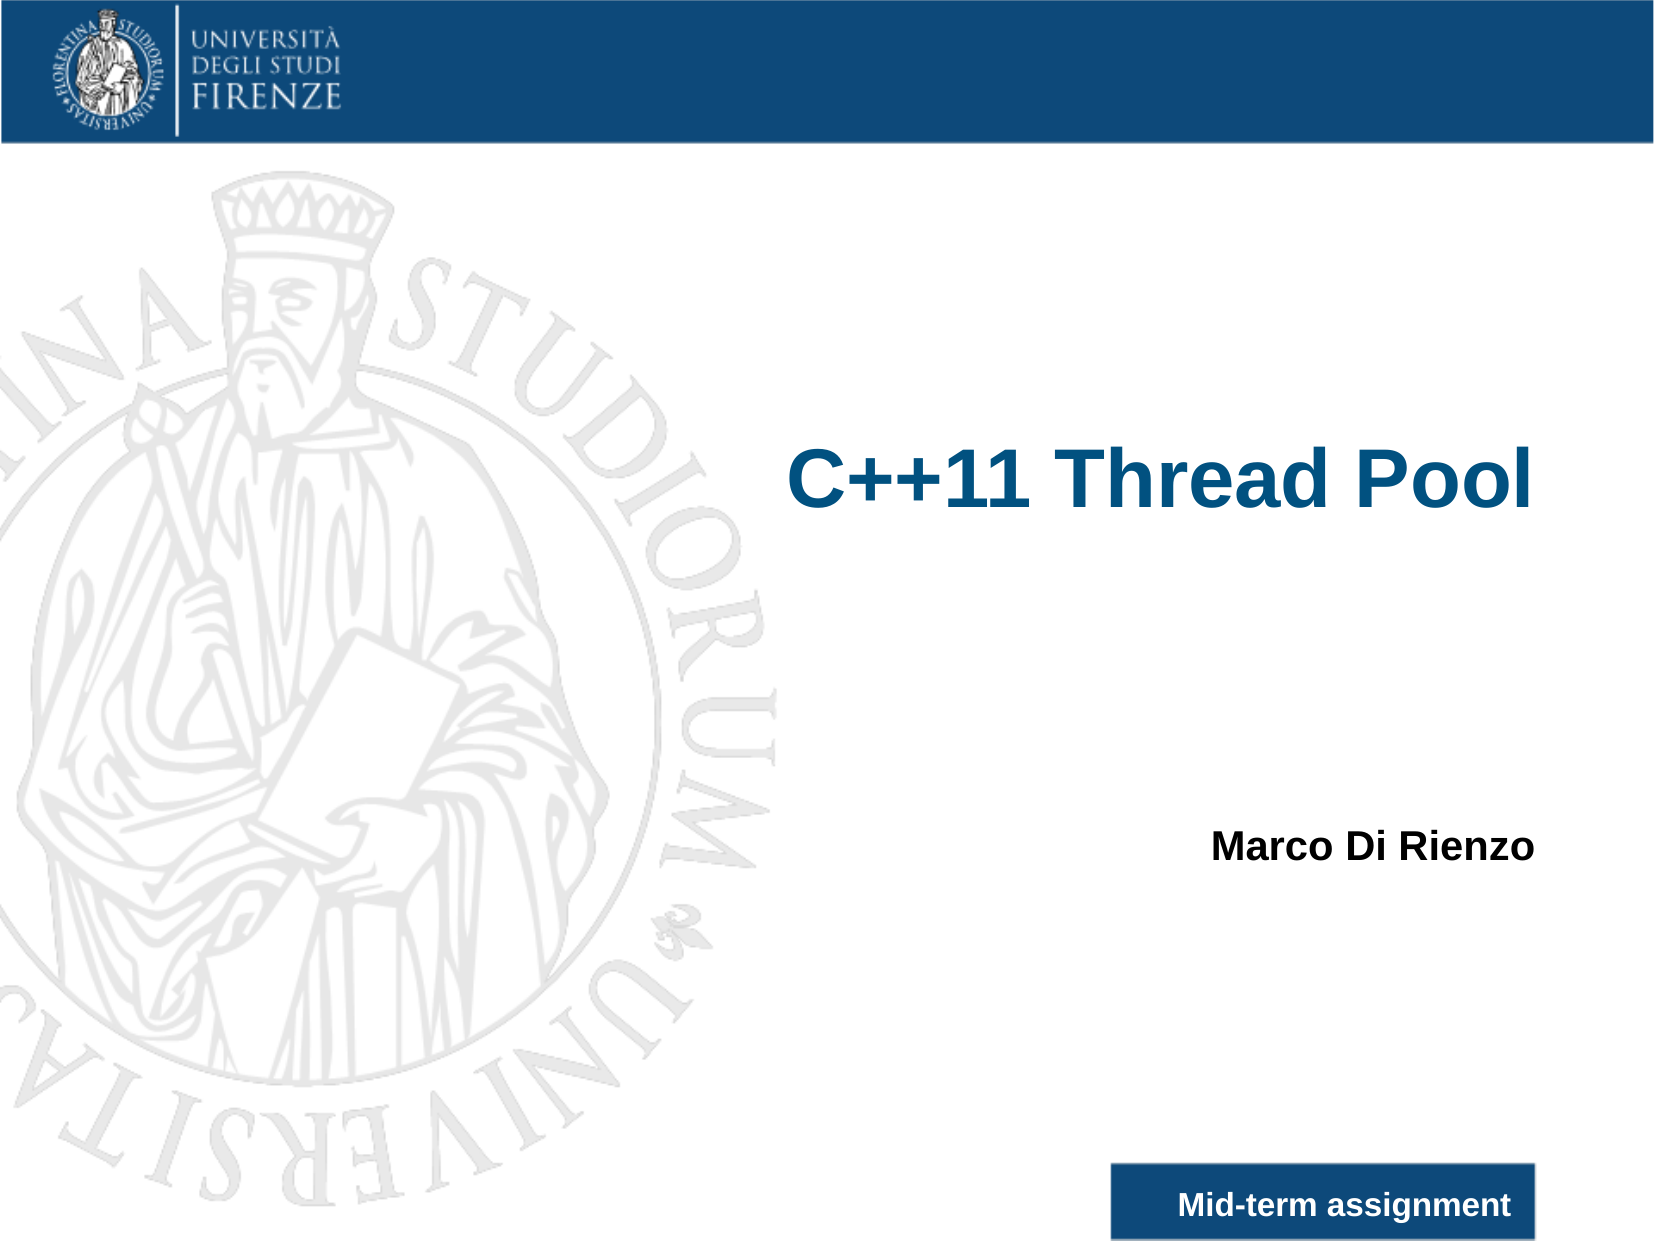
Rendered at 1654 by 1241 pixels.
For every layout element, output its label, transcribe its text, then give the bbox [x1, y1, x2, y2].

subtitle C++11 Thread Pool [708, 352, 1536, 604]
text_box Mid-term assignment [649, 1181, 1512, 1229]
picture [0, 0, 1654, 1241]
text_box Marco Di Rienzo [673, 822, 1536, 871]
